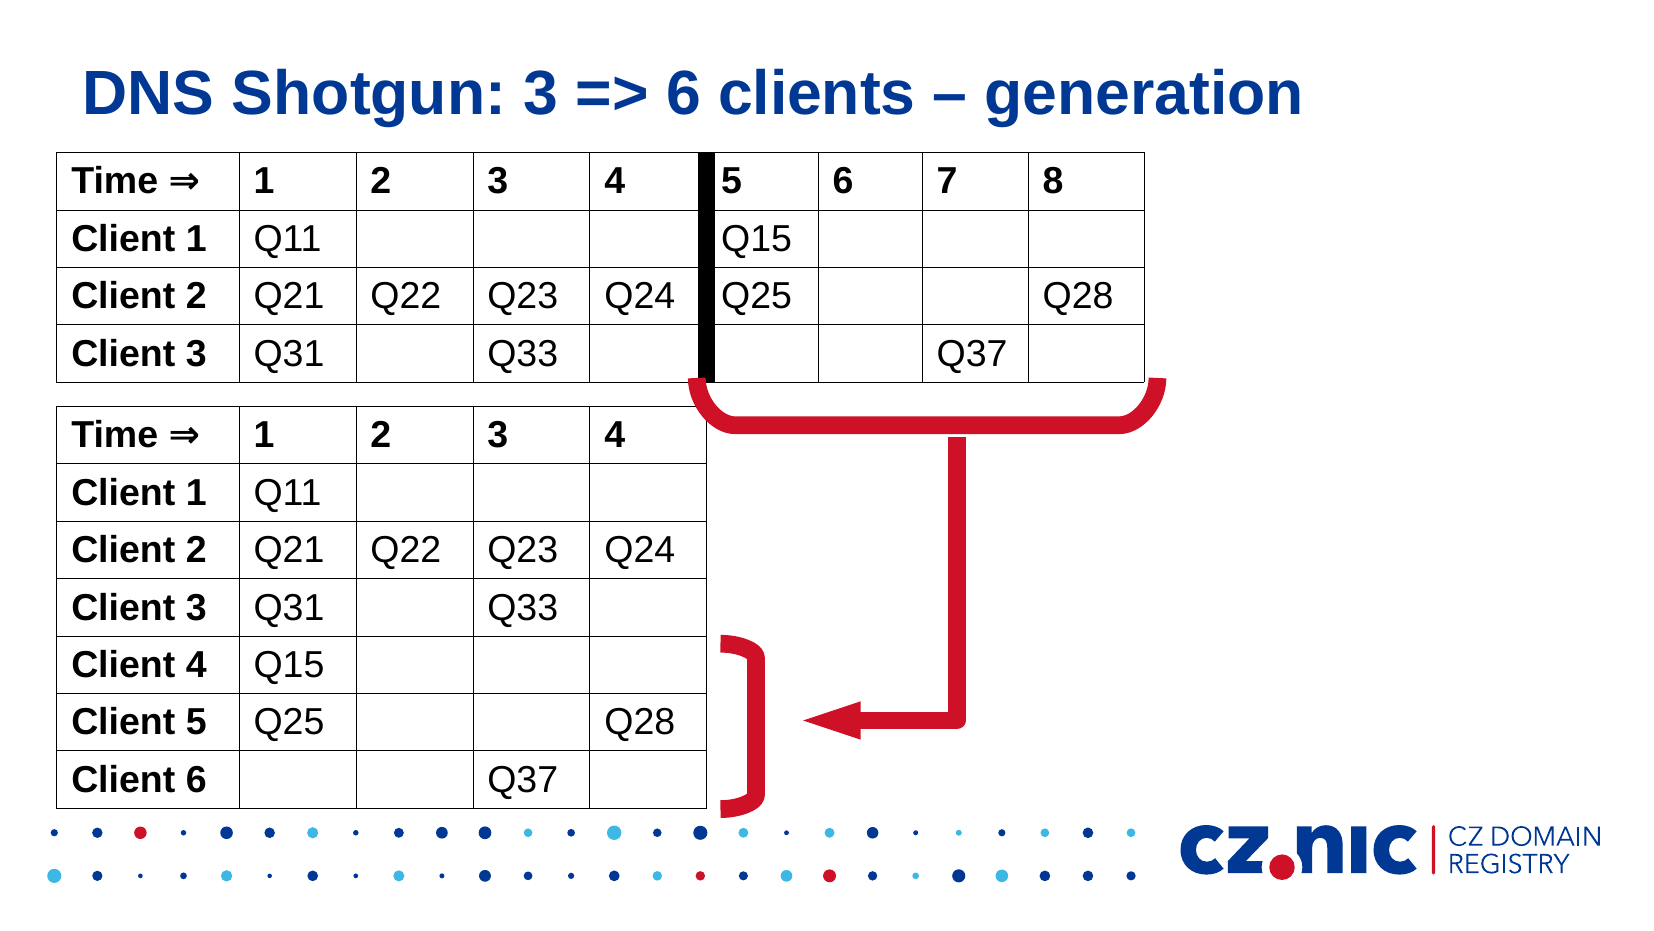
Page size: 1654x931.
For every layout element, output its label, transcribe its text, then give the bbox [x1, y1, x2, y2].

table_cell [590, 464, 706, 521]
table_header 2 [357, 153, 473, 210]
table_cell [590, 325, 698, 382]
table_cell Q24 [590, 522, 706, 578]
table_header 6 [819, 153, 922, 210]
table_cell [590, 211, 698, 267]
table_cell Q23 [474, 268, 589, 324]
table_cell Client 2 [57, 522, 239, 578]
table_cell [819, 325, 922, 382]
table_cell Client 1 [57, 211, 239, 267]
table_header 1 [240, 407, 356, 463]
table_header 8 [1029, 153, 1144, 210]
table_cell Q25 [715, 268, 818, 324]
table_cell Client 6 [57, 751, 239, 808]
table_cell [357, 637, 473, 693]
table_cell [357, 751, 473, 808]
table_cell [357, 579, 473, 636]
table_cell Q23 [474, 522, 589, 578]
table_header 1 [240, 153, 356, 210]
table_cell Q21 [240, 522, 356, 578]
table_cell [357, 325, 473, 382]
title DNS Shotgun: 3 => 6 clients – generation [82, 53, 1571, 133]
table_cell Q31 [240, 579, 356, 636]
table_cell Client 5 [57, 694, 239, 750]
table_cell Q22 [357, 268, 473, 324]
table_cell Q33 [474, 579, 589, 636]
table_cell Q33 [474, 325, 589, 382]
table_cell [819, 268, 922, 324]
table_header 5 [715, 153, 818, 210]
table_cell [923, 211, 1028, 267]
table_header Time ⇒ [57, 407, 239, 463]
table_cell Q28 [1029, 268, 1144, 324]
table_cell Q25 [240, 694, 356, 750]
table_cell Q37 [923, 325, 1028, 382]
table_cell Client 4 [57, 637, 239, 693]
table_cell [474, 637, 589, 693]
table_cell [819, 211, 922, 267]
table_cell [923, 268, 1028, 324]
table_cell Client 3 [57, 325, 239, 382]
table_cell Q28 [590, 694, 706, 750]
table_cell Q24 [590, 268, 698, 324]
table_cell [357, 211, 473, 267]
table_header 7 [923, 153, 1028, 210]
table_cell [474, 211, 589, 267]
table_cell Q11 [240, 211, 356, 267]
table_header 3 [474, 153, 589, 210]
table_cell [715, 325, 818, 382]
table_cell [590, 637, 706, 693]
table_cell [590, 751, 706, 808]
table_cell [240, 751, 356, 808]
table_cell Q22 [357, 522, 473, 578]
table_cell [474, 694, 589, 750]
table_cell Q11 [240, 464, 356, 521]
table_cell [474, 464, 589, 521]
table_header Time ⇒ [57, 153, 239, 210]
table_cell Client 2 [57, 268, 239, 324]
table_cell [357, 464, 473, 521]
table_cell Q31 [240, 325, 356, 382]
table_header 4 [590, 407, 706, 463]
table_cell [1029, 211, 1144, 267]
table_cell [357, 694, 473, 750]
table_cell Client 3 [57, 579, 239, 636]
table_cell [1029, 325, 1144, 382]
table_cell Q15 [715, 211, 818, 267]
table_cell [590, 579, 706, 636]
table_cell Q21 [240, 268, 356, 324]
table_cell Q37 [474, 751, 589, 808]
table_cell Client 1 [57, 464, 239, 521]
table_cell Q15 [240, 637, 356, 693]
table_header 2 [357, 407, 473, 463]
table_header 4 [590, 153, 698, 210]
table_header 3 [474, 407, 589, 463]
